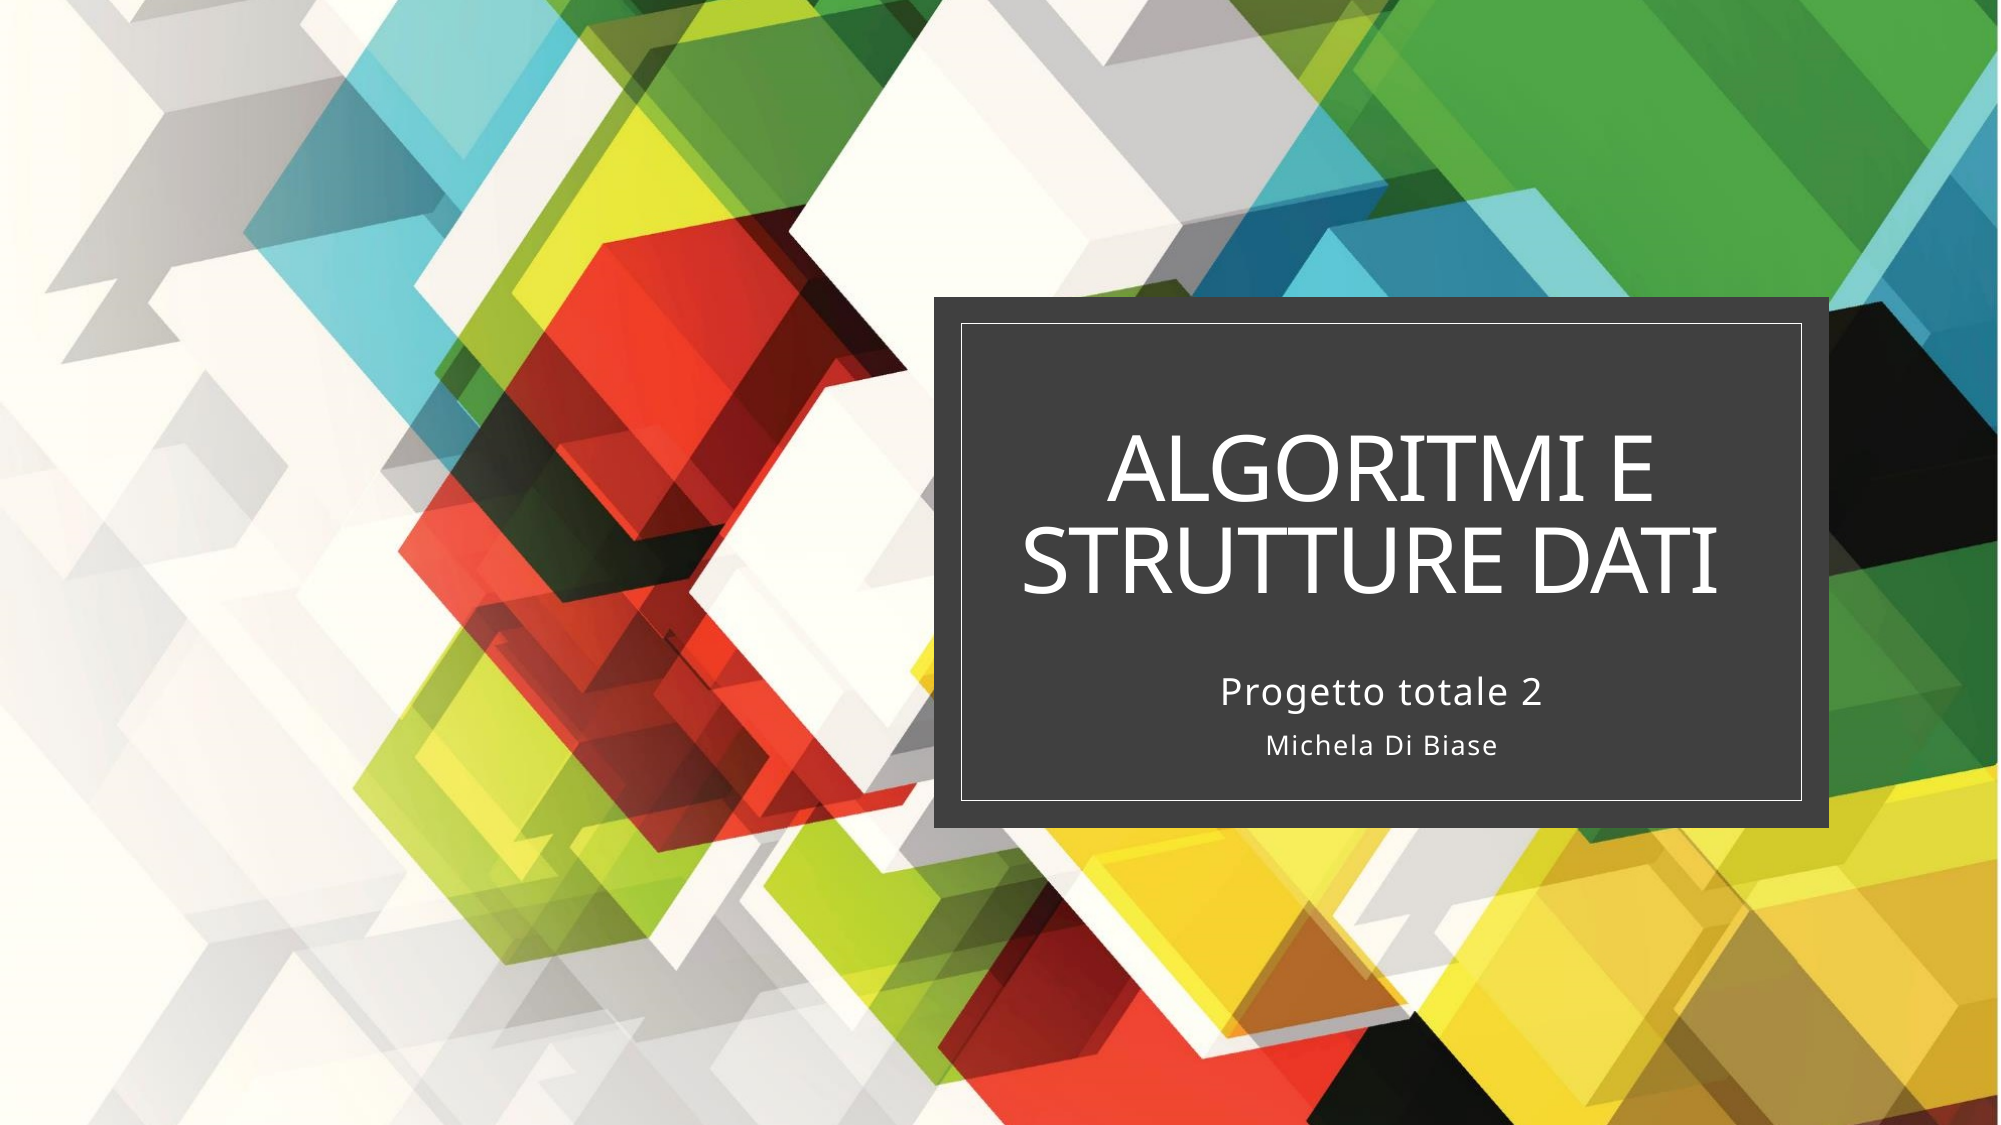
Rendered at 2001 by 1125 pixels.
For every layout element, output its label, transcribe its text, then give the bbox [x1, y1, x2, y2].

picture [0, 0, 2000, 1125]
title Algoritmi e strutture dati [989, 386, 1774, 654]
subtitle Progetto totale 2 Michela Di Biase [989, 655, 1774, 769]
text_box [934, 297, 1829, 828]
